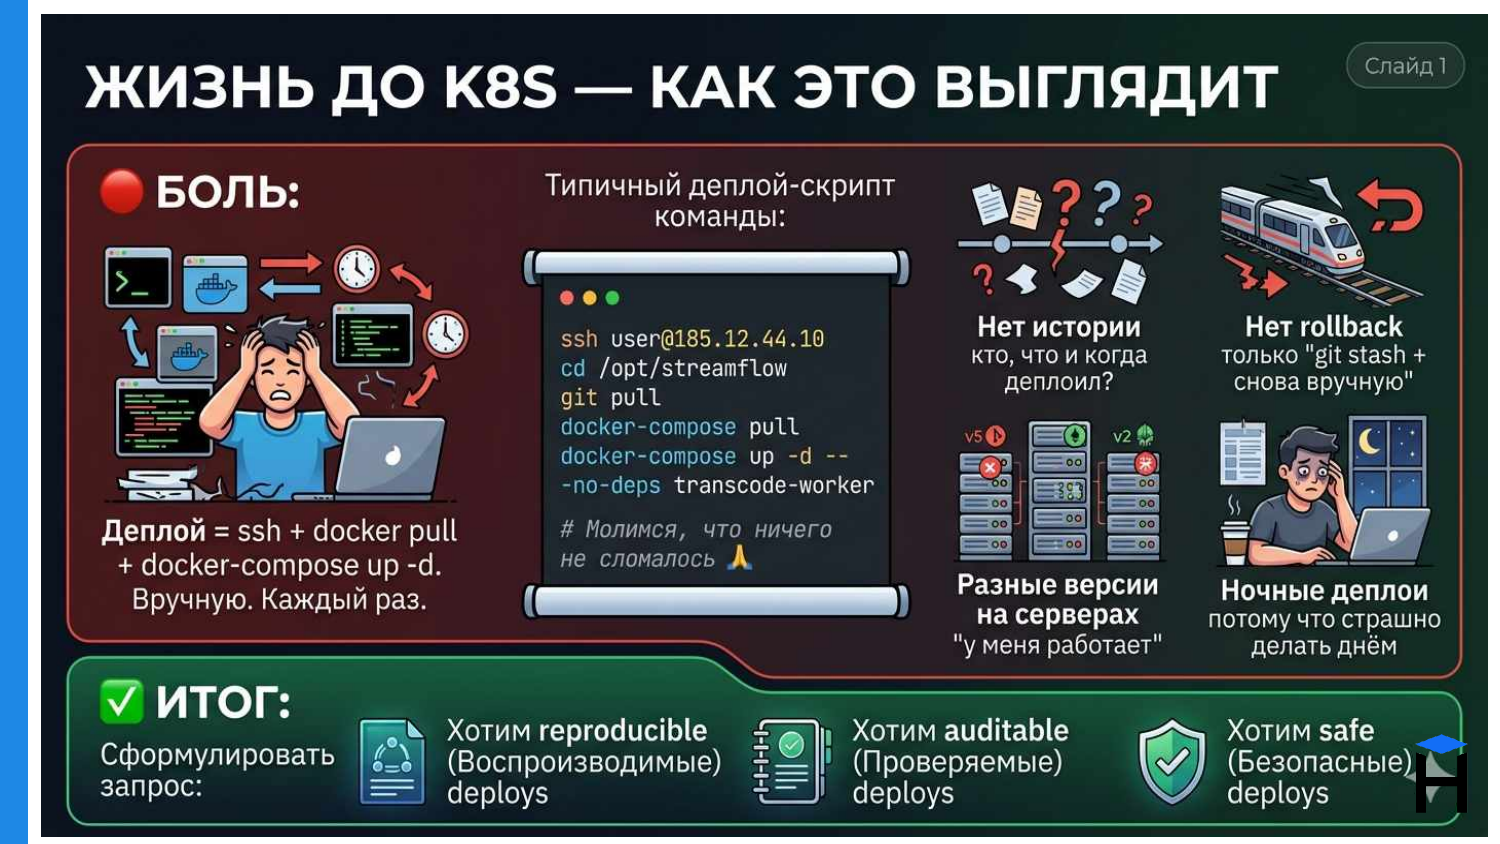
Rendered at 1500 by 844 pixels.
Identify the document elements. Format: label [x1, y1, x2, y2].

text_box [0, 0, 27, 844]
picture [41, 14, 1488, 837]
